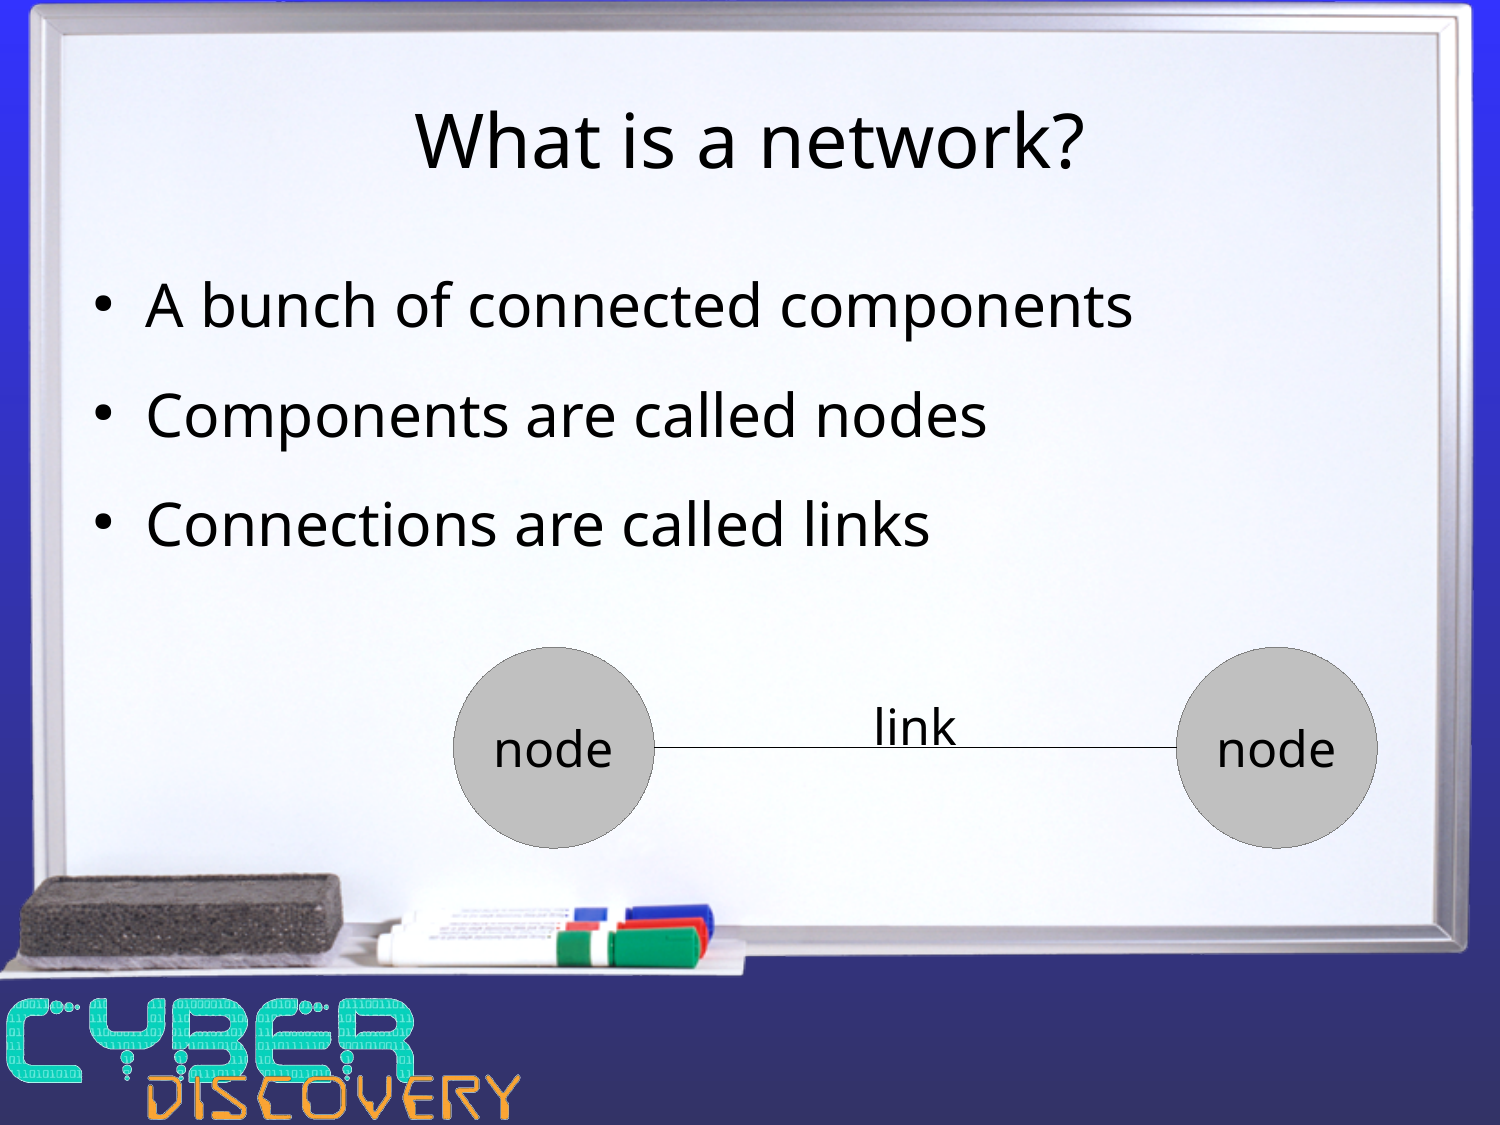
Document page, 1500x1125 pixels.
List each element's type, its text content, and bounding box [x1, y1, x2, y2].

text_box node [1176, 647, 1378, 849]
text_box node [453, 647, 655, 849]
title What is a network? [75, 45, 1426, 232]
picture [0, 0, 1500, 1125]
list A bunch of connected components Components are called nodes Connections are called links [75, 263, 1426, 1006]
